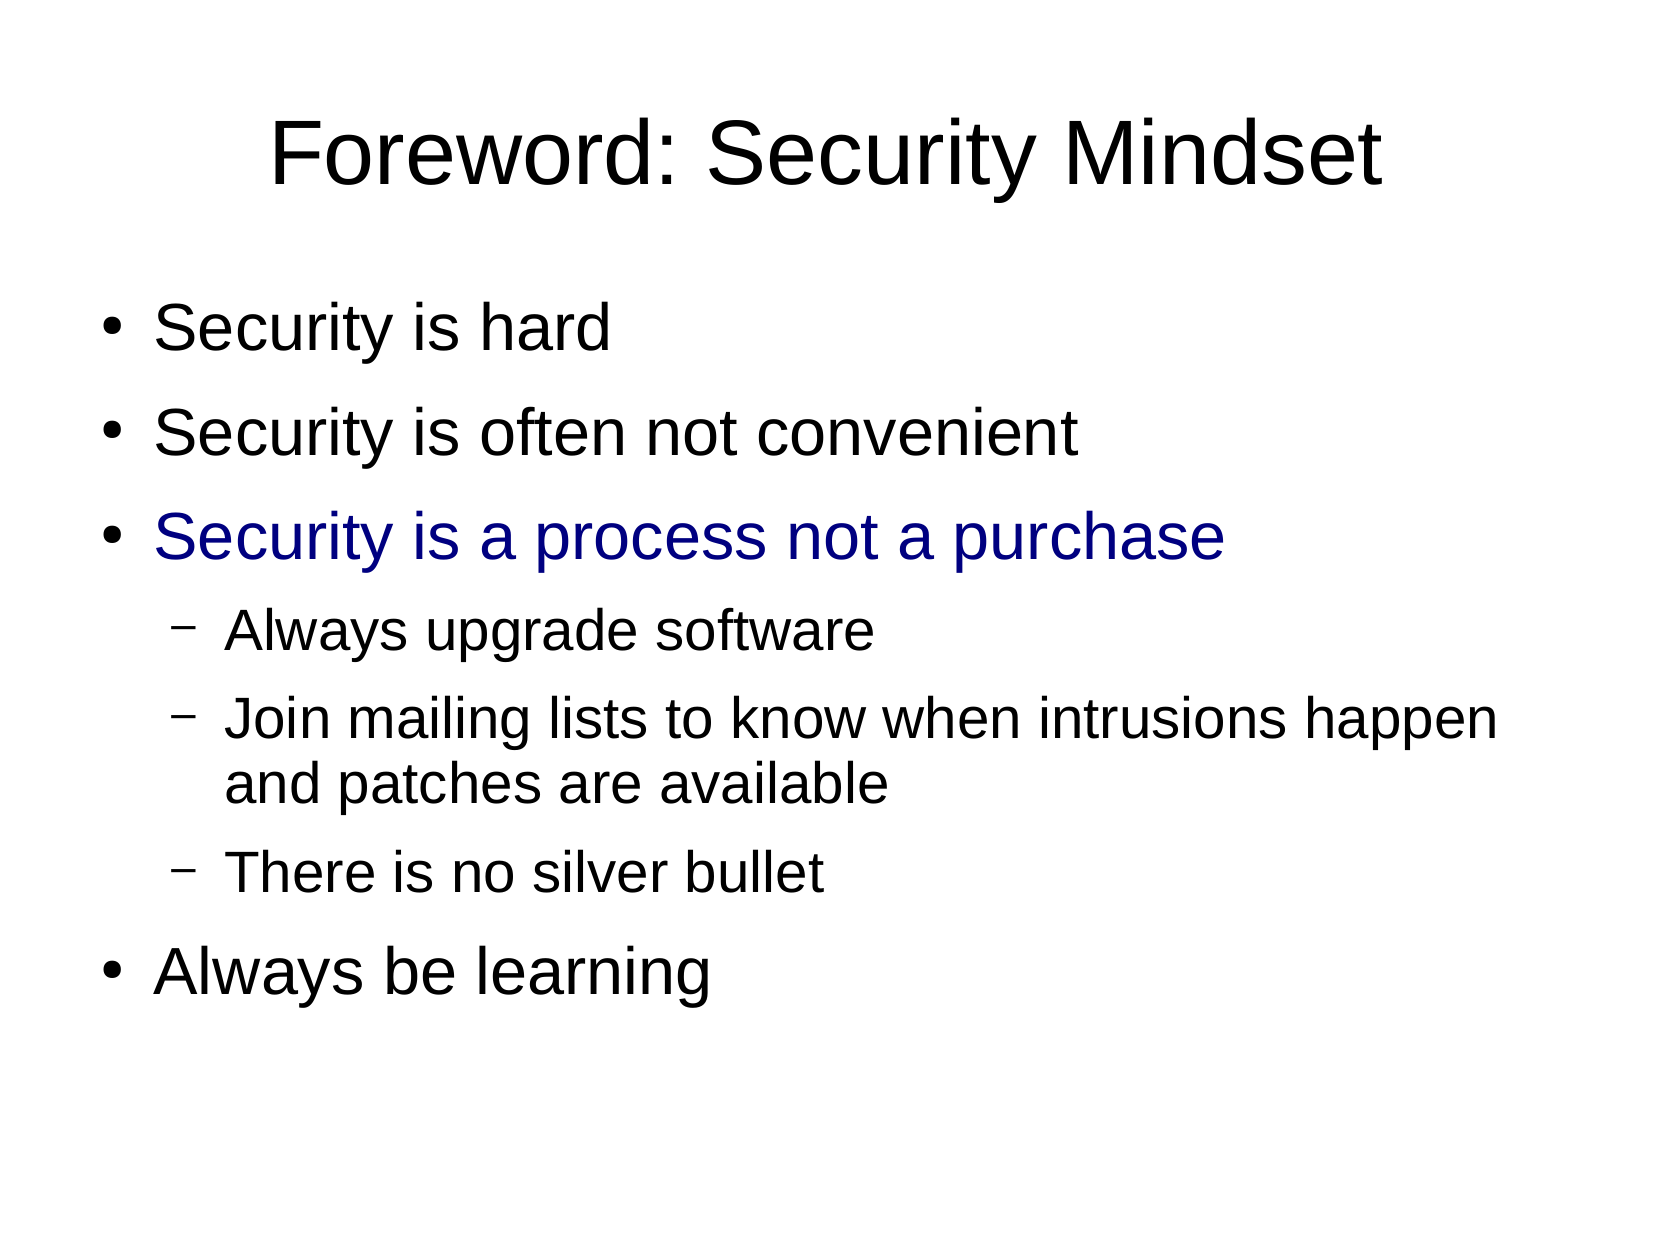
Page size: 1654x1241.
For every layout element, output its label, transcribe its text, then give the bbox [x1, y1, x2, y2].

list Security is hard Security is often not convenient Security is a process not a purchase Always upgrade software Join mailing lists to know when intrusions happen and patches are available There is no silver bullet Always be learning [82, 290, 1571, 1010]
title Foreword: Security Mindset [82, 49, 1571, 257]
